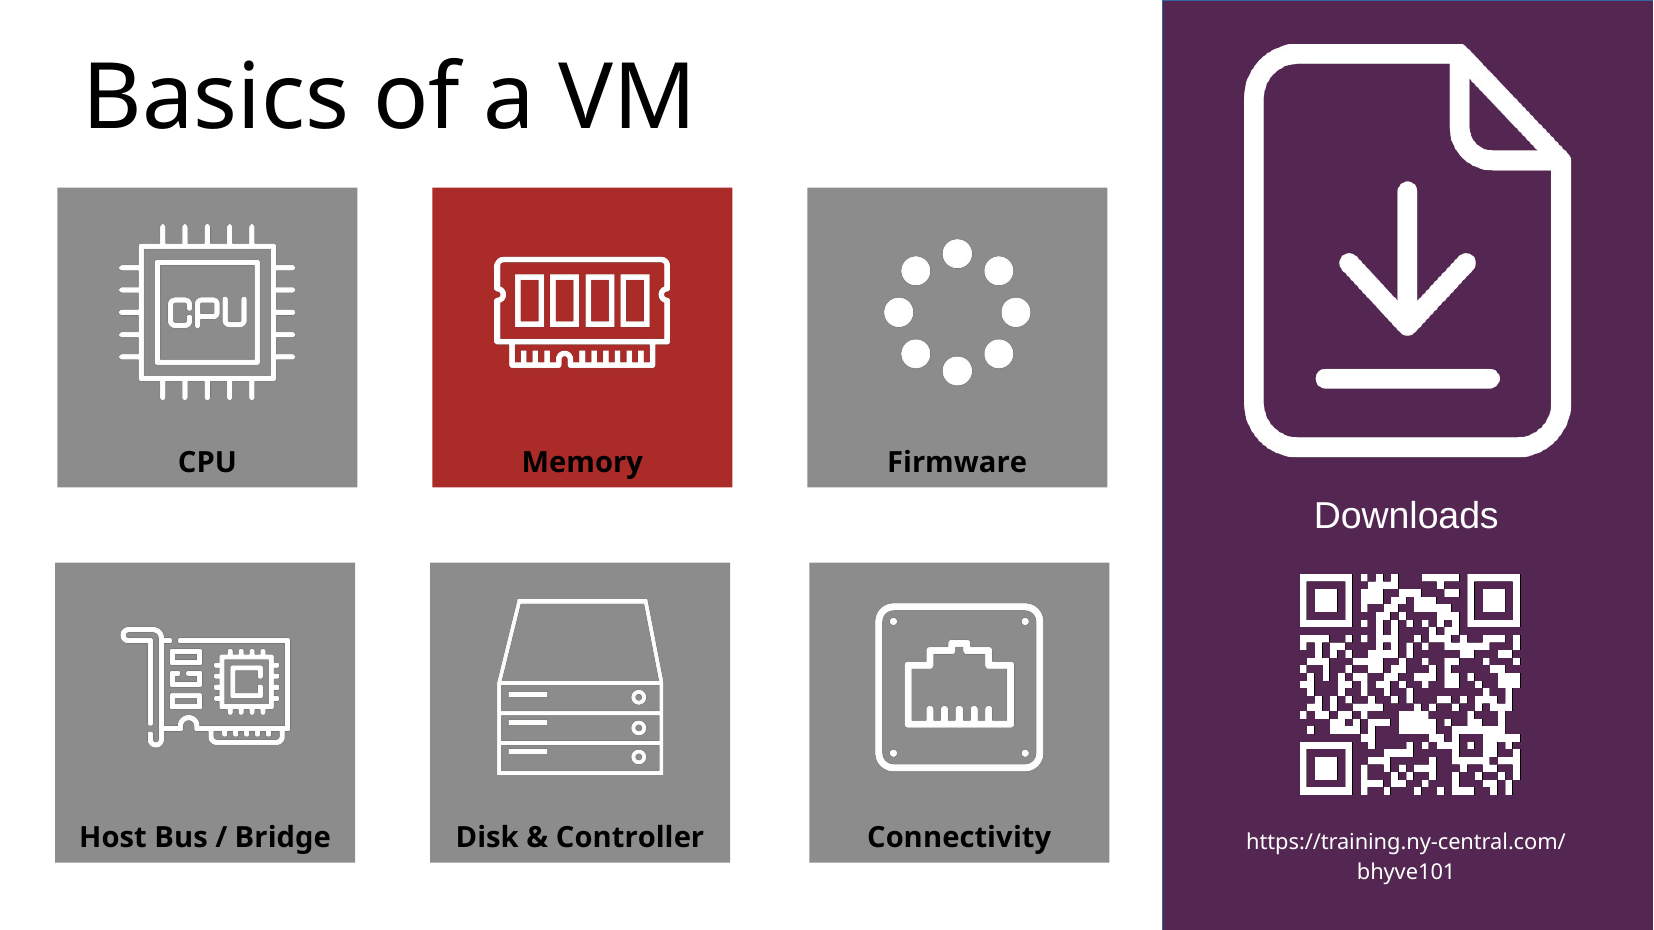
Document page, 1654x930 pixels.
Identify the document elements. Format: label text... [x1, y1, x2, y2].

picture [494, 224, 670, 400]
picture [492, 599, 668, 775]
picture [117, 599, 293, 775]
title Basics of a VM [82, 37, 1571, 150]
text_box Disk & Controller [430, 562, 731, 863]
picture [871, 599, 1047, 775]
picture [869, 224, 1045, 400]
picture [119, 224, 295, 400]
text_box https://training.ny-central.com/bhyve101 [1200, 819, 1613, 930]
picture [1200, 44, 1613, 458]
text_box Downloads [1237, 487, 1576, 638]
text_box Firmware [807, 187, 1108, 488]
picture [1268, 543, 1550, 826]
text_box Memory [432, 187, 733, 488]
text_box CPU [57, 187, 358, 488]
text_box Connectivity [809, 562, 1110, 863]
text_box [1162, 0, 1653, 930]
text_box Host Bus / Bridge [55, 562, 356, 863]
